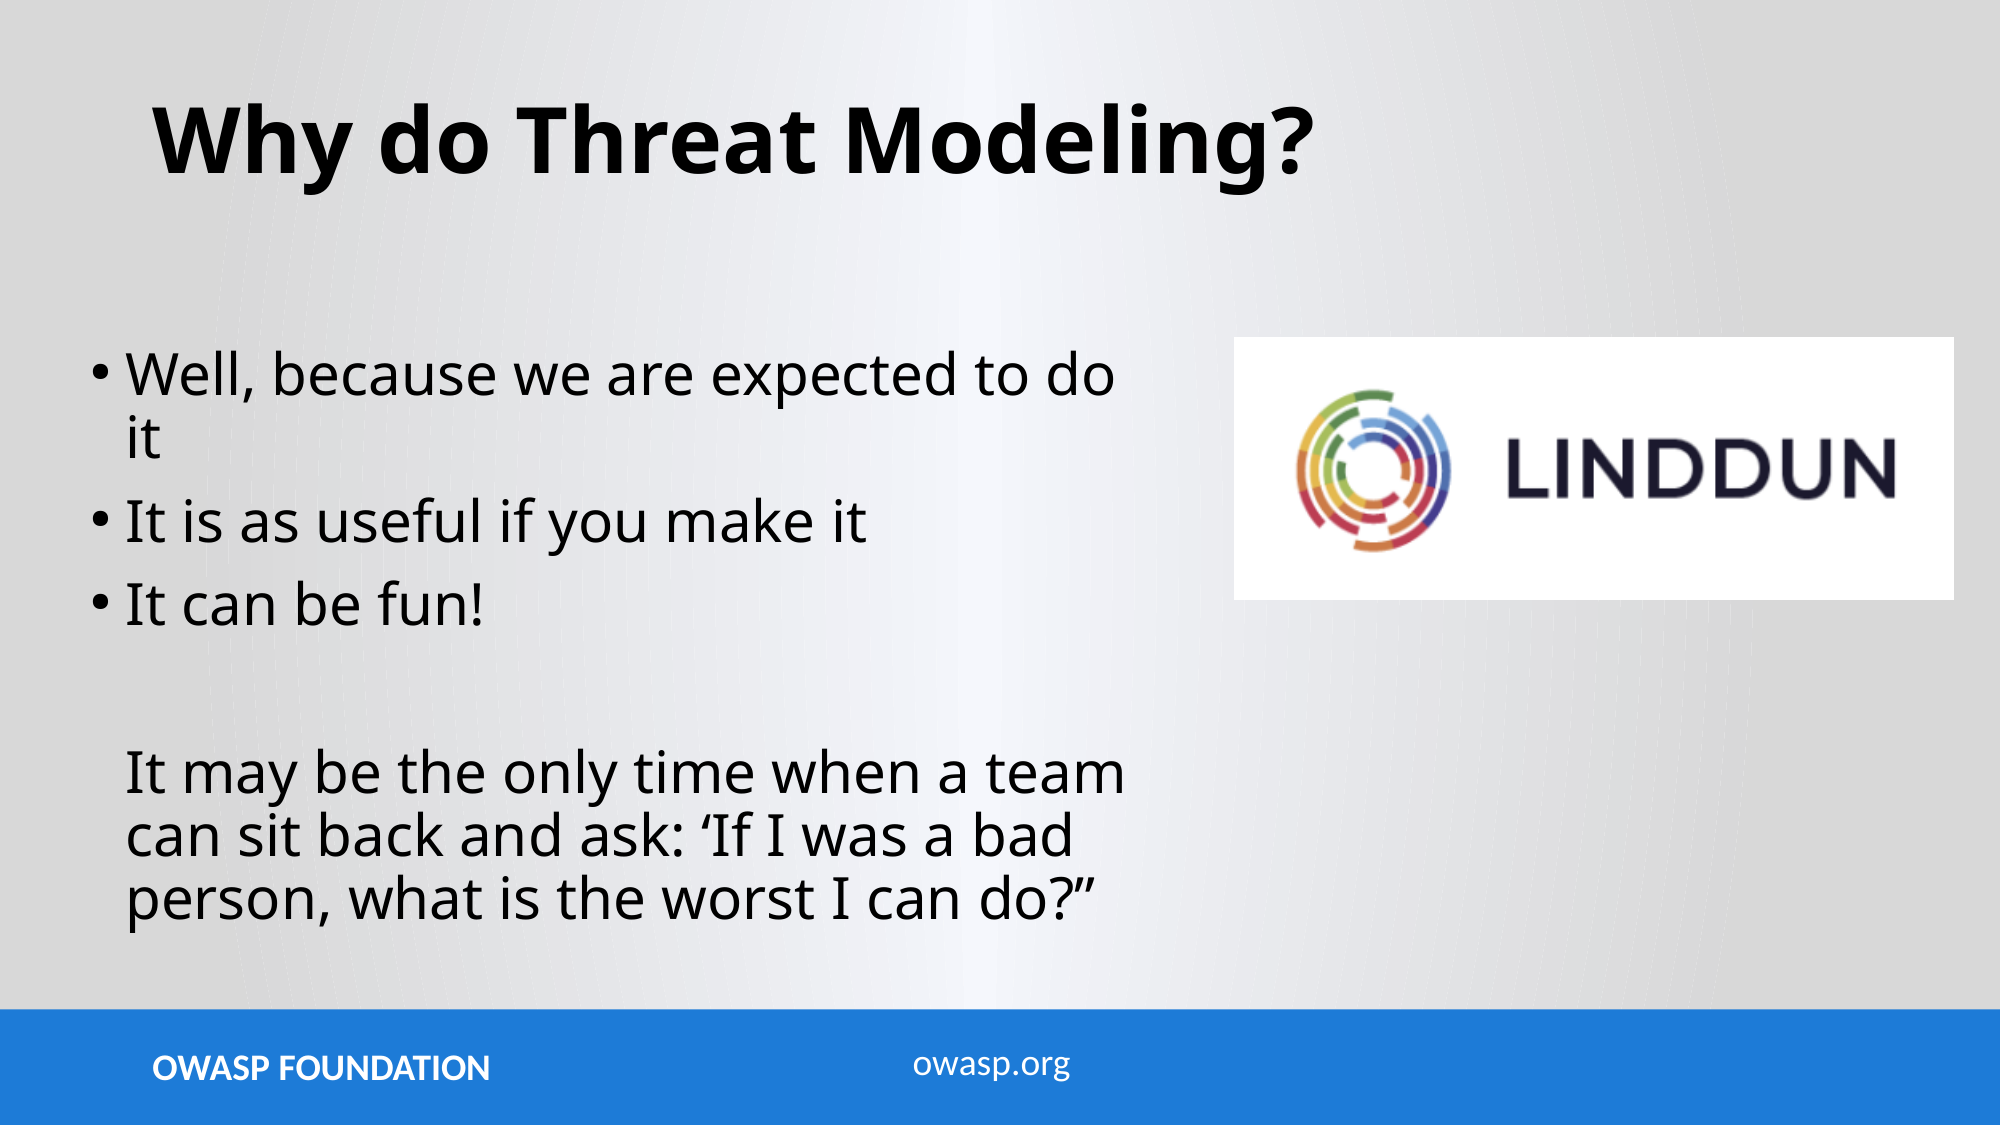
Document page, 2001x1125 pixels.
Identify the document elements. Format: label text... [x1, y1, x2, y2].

picture [1234, 337, 1954, 601]
title Why do Threat Modeling? [137, 35, 1863, 253]
list Well, because we are expected to do it It is as useful if you make it It can be fun! It may be the only time when a team can sit back and ask: ‘If I was a bad person, what is the worst I can do?” [75, 337, 1163, 972]
